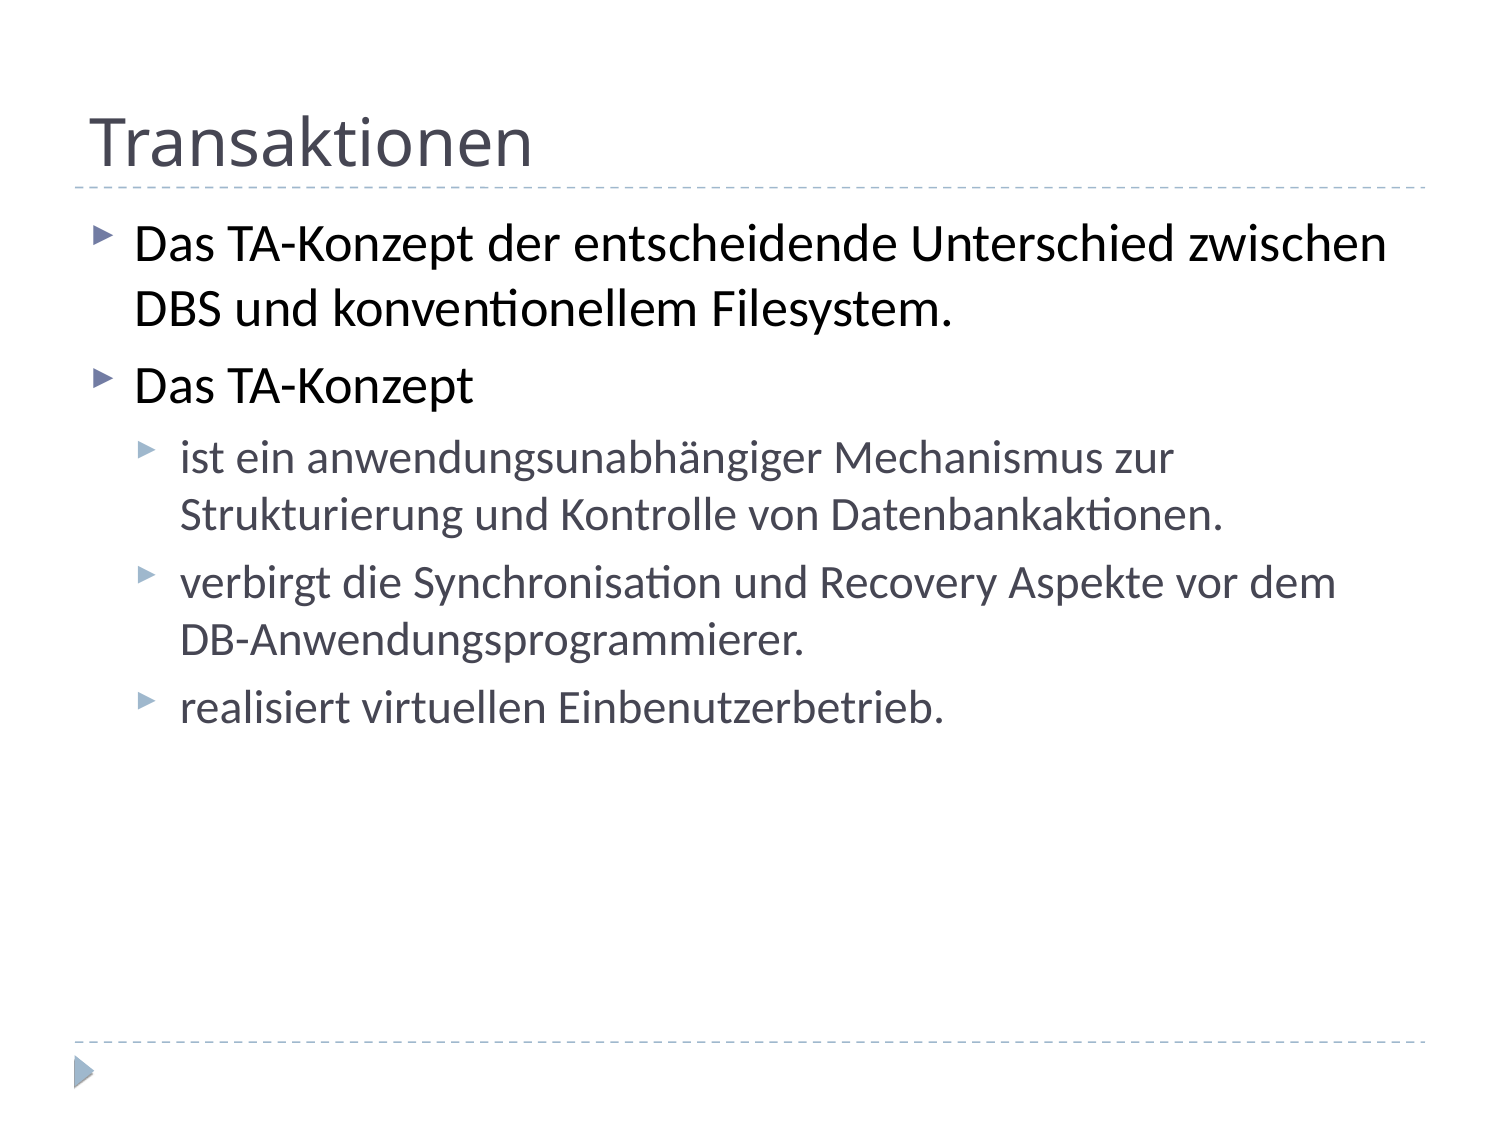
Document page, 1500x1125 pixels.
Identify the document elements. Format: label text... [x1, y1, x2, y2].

list Das TA-Konzept der entscheidende Unterschied zwischen DBS und konventionellem Filesystem. Das TA-Konzept ist ein anwendungsunabhängiger Mechanismus zur Strukturierung und Kontrolle von Datenbankaktionen. verbirgt die Synchronisation und Recovery Aspekte vor dem DB-Anwendungsprogrammierer. realisiert virtuellen Einbenutzerbetrieb. [75, 200, 1425, 1010]
title Transaktionen [75, 24, 1425, 188]
